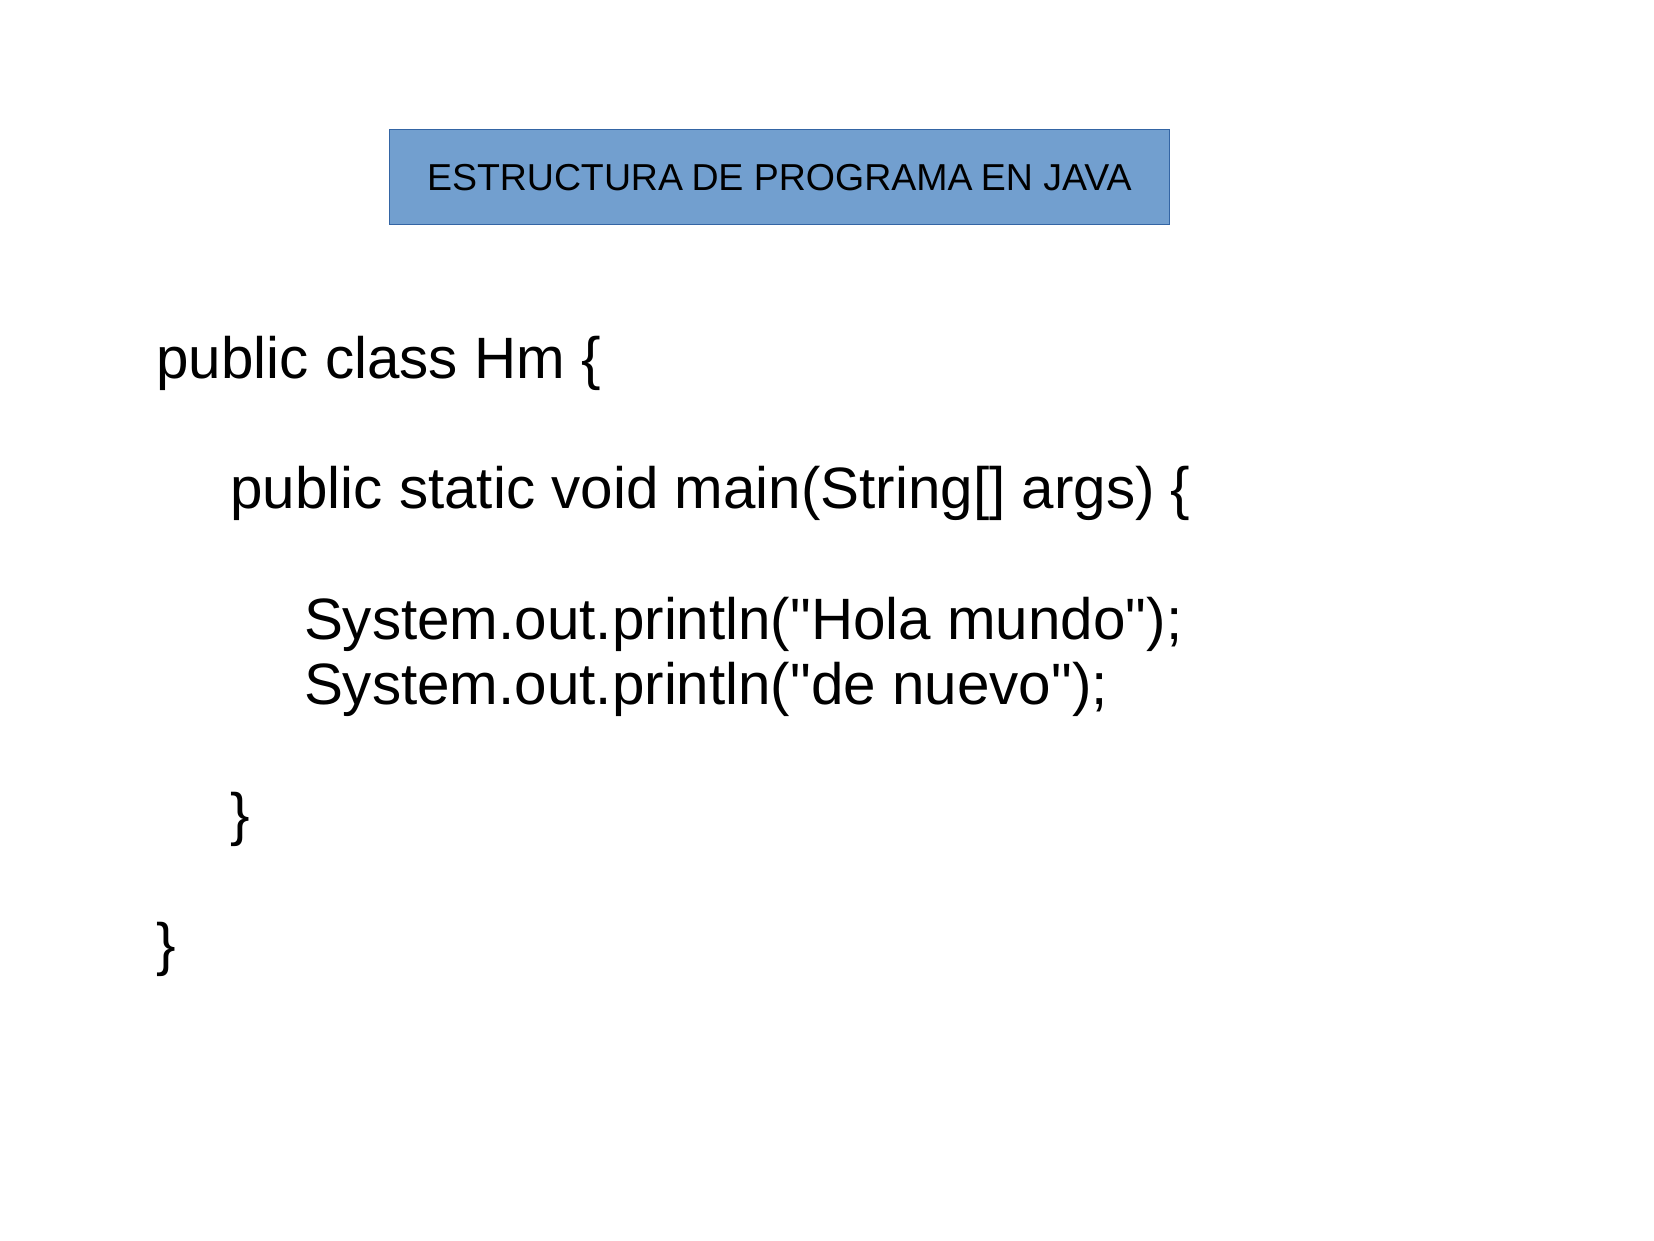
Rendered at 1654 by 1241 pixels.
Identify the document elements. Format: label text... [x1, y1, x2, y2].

text_box ESTRUCTURA DE PROGRAMA EN JAVA [389, 129, 1170, 225]
text_box public class Hm { public static void main(String[] args) { System.out.println("Hola mundo"); System.out.println("de nuevo"); } } [141, 318, 1394, 1049]
